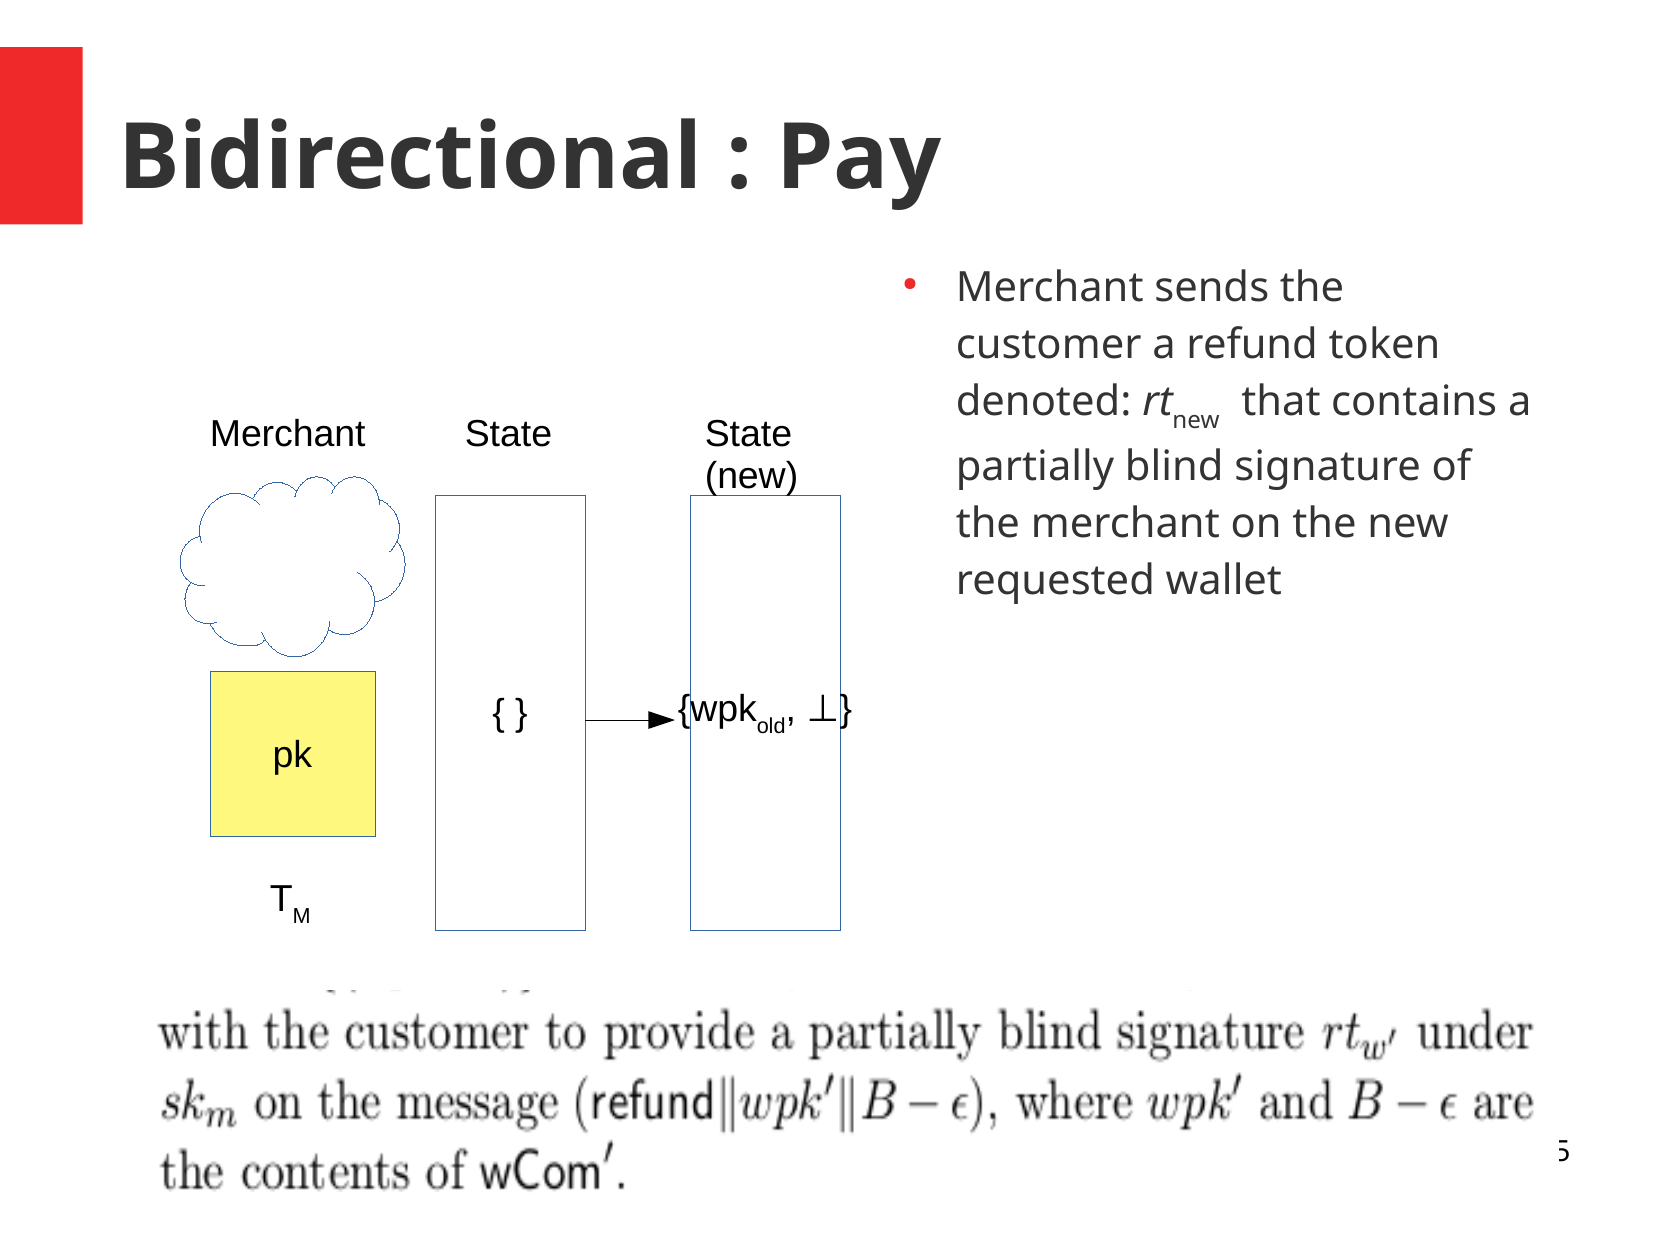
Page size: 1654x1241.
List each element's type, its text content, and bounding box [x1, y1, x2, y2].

text_box TM [255, 870, 346, 946]
list Merchant sends the customer a refund token denoted: rtnew that contains a partially blind signature of the merchant on the new requested wallet [885, 256, 1536, 976]
text_box {wpkold, ⊥} [690, 504, 841, 931]
text_box { } [435, 495, 586, 931]
text_box pk [210, 671, 376, 837]
text_box [180, 476, 406, 657]
picture [134, 990, 1559, 1215]
title Bidirectional : Pay [118, 49, 1571, 257]
text_box State [450, 405, 601, 504]
text_box Merchant [195, 405, 421, 462]
text_box State (new) [690, 405, 841, 504]
